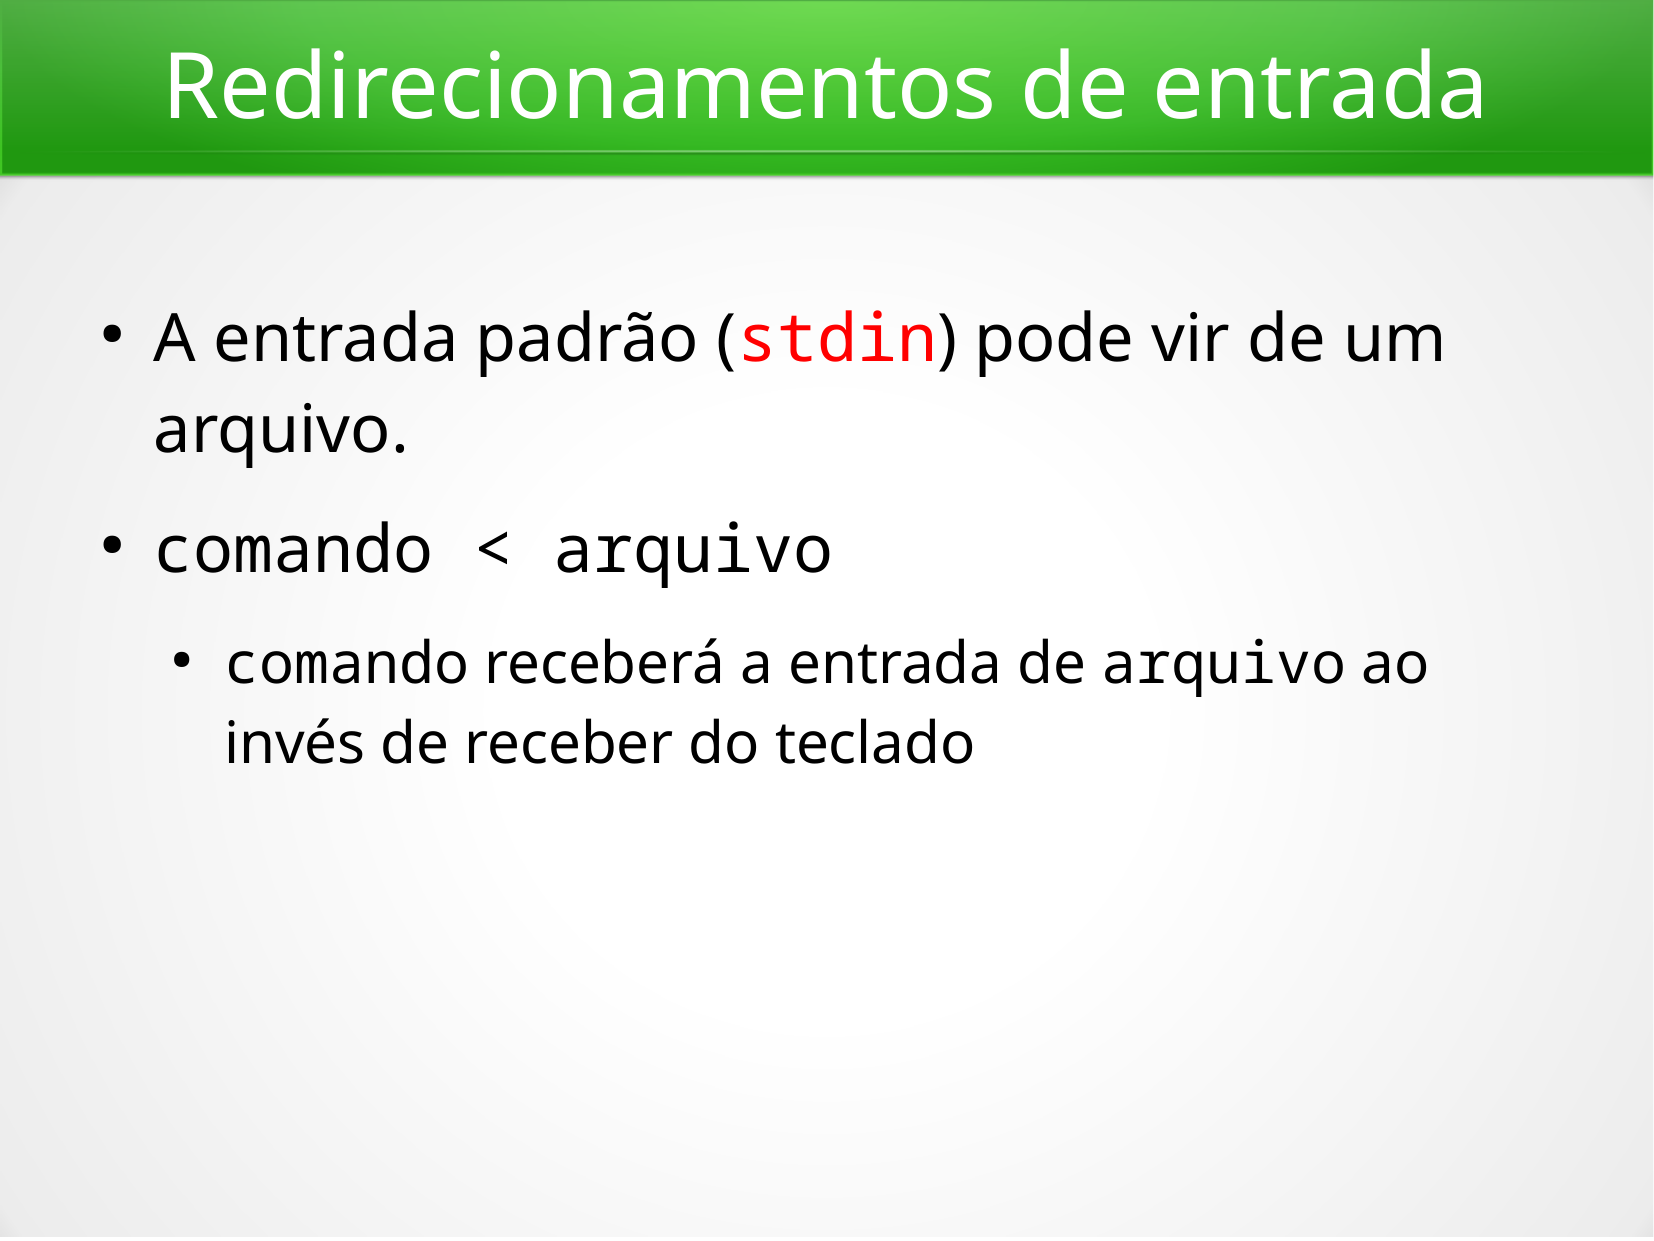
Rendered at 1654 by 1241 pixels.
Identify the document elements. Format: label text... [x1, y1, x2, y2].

list A entrada padrão (stdin) pode vir de um arquivo. comando < arquivo comando receberá a entrada de arquivo ao invés de receber do teclado [82, 290, 1571, 1010]
title Redirecionamentos de entrada [82, 11, 1571, 154]
picture [0, 0, 1654, 1237]
